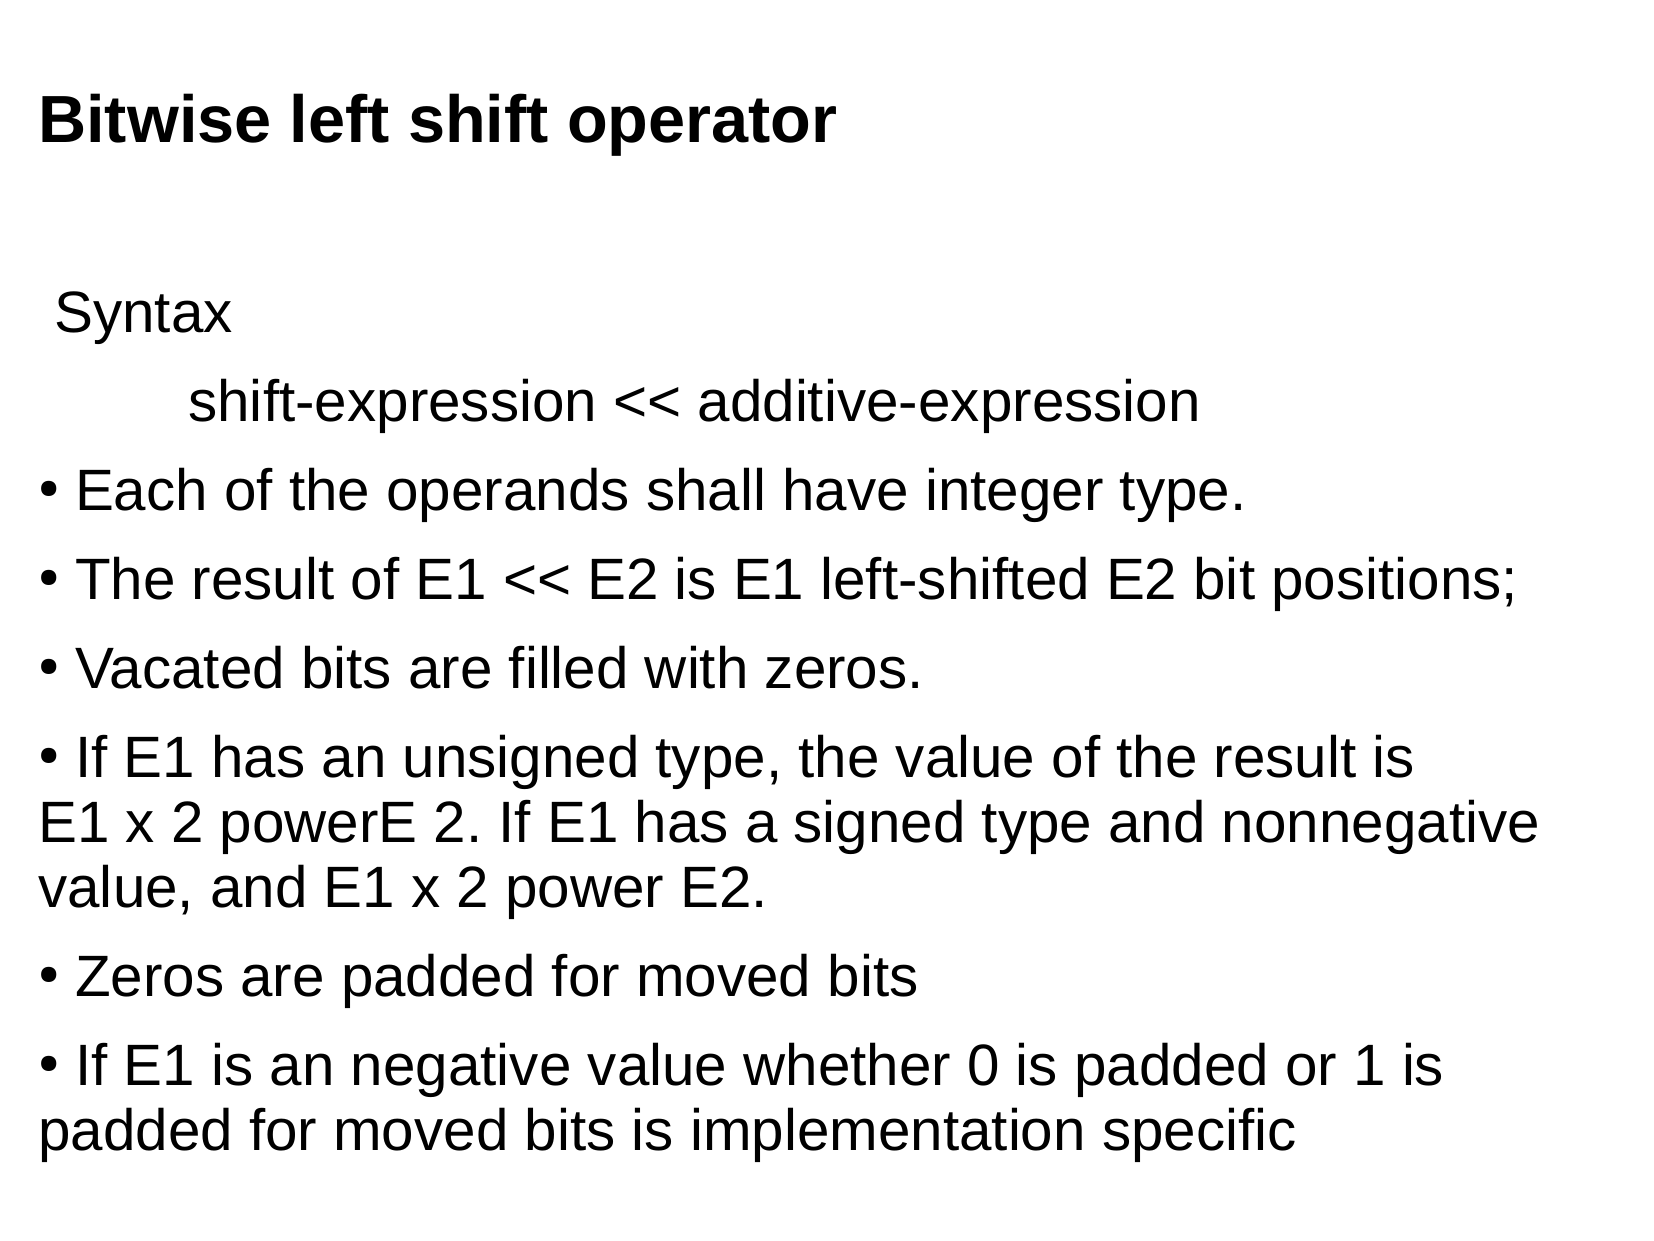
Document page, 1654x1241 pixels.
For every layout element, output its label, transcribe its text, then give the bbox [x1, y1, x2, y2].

text_box Bitwise left shift operator Syntax shift-expression << additive-expression Each of the operands shall have integer type. The result of E1 << E2 is E1 left-shifted E2 bit positions; Vacated bits are filled with zeros. If E1 has an unsigned type, the value of the result is E1 x 2 powerE 2. If E1 has a signed type and nonnegative value, and E1 x 2 power E2. Zeros are padded for moved bits If E1 is an negative value whether 0 is padded or 1 is padded for moved bits is implementation specific [23, 75, 1576, 1201]
